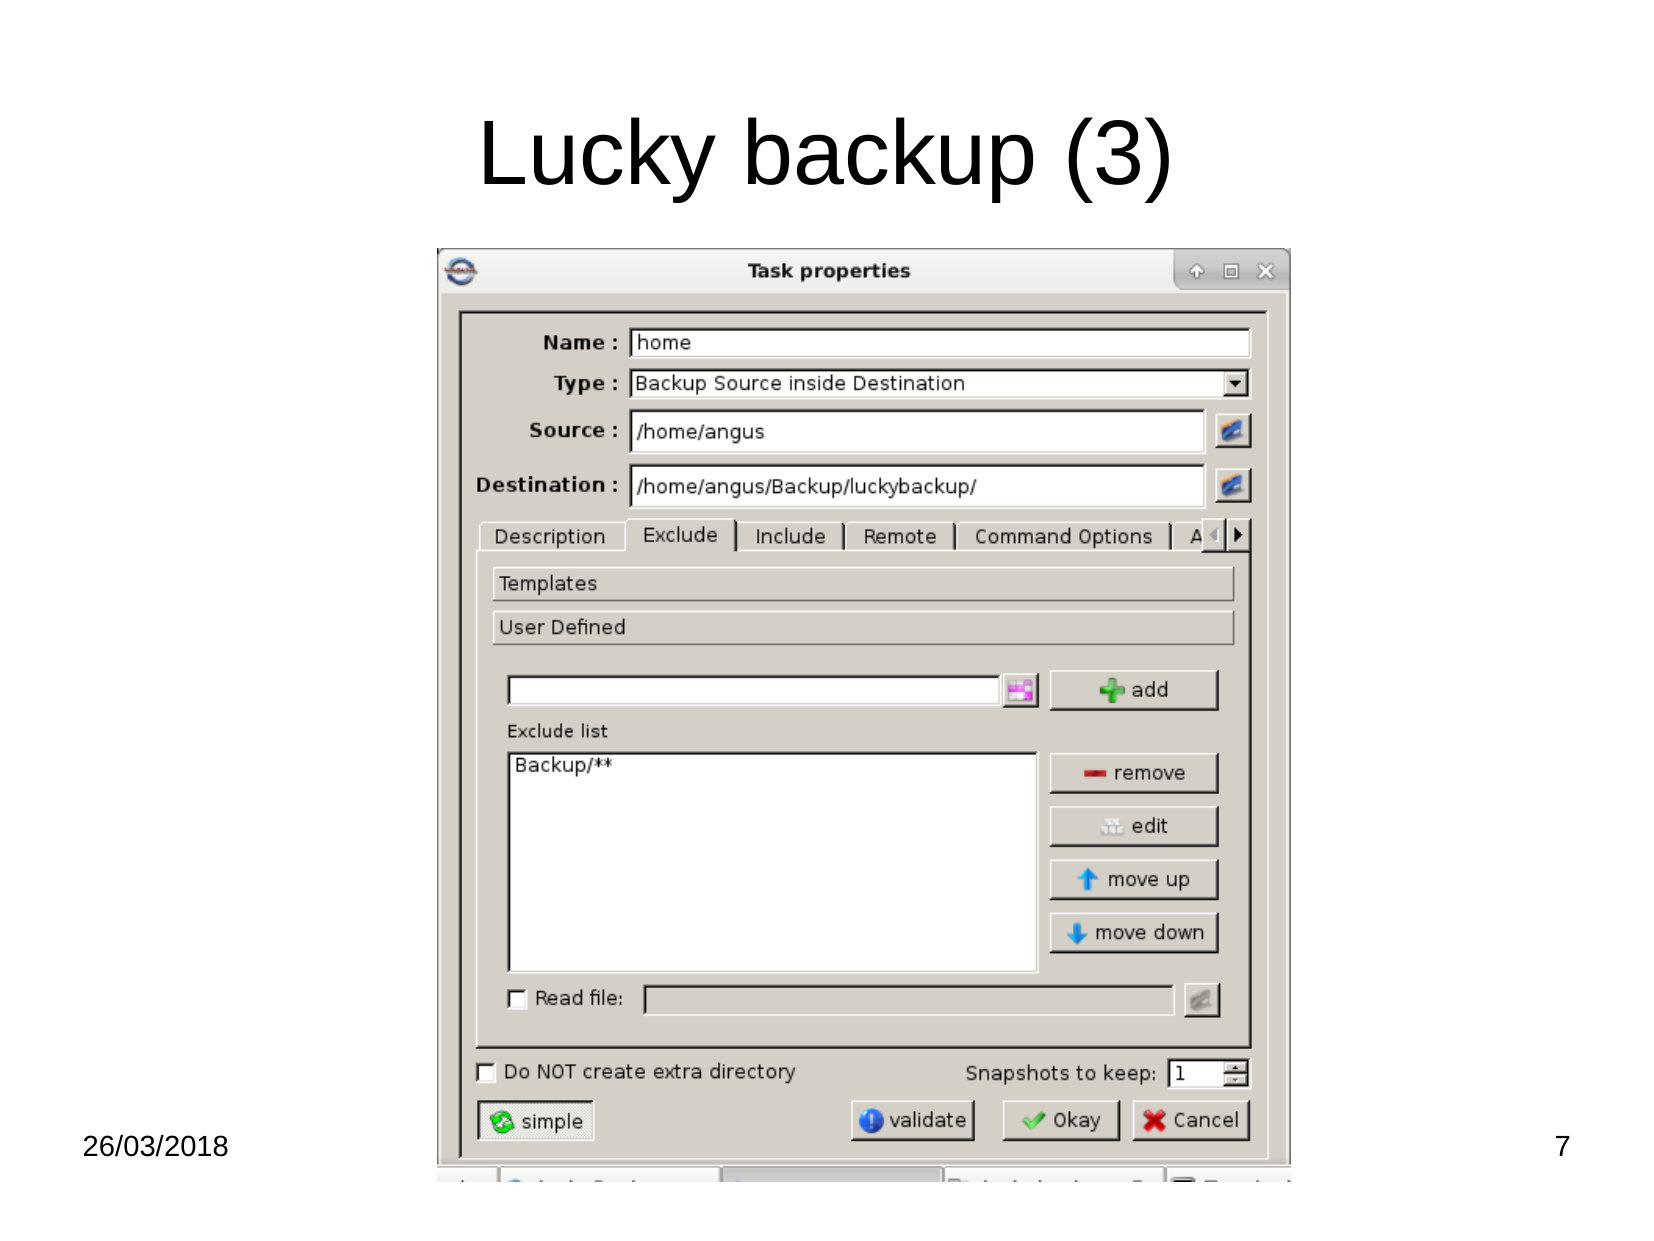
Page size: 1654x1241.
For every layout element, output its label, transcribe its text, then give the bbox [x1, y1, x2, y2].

picture [437, 248, 1291, 1182]
title Lucky backup (3) [82, 49, 1571, 257]
